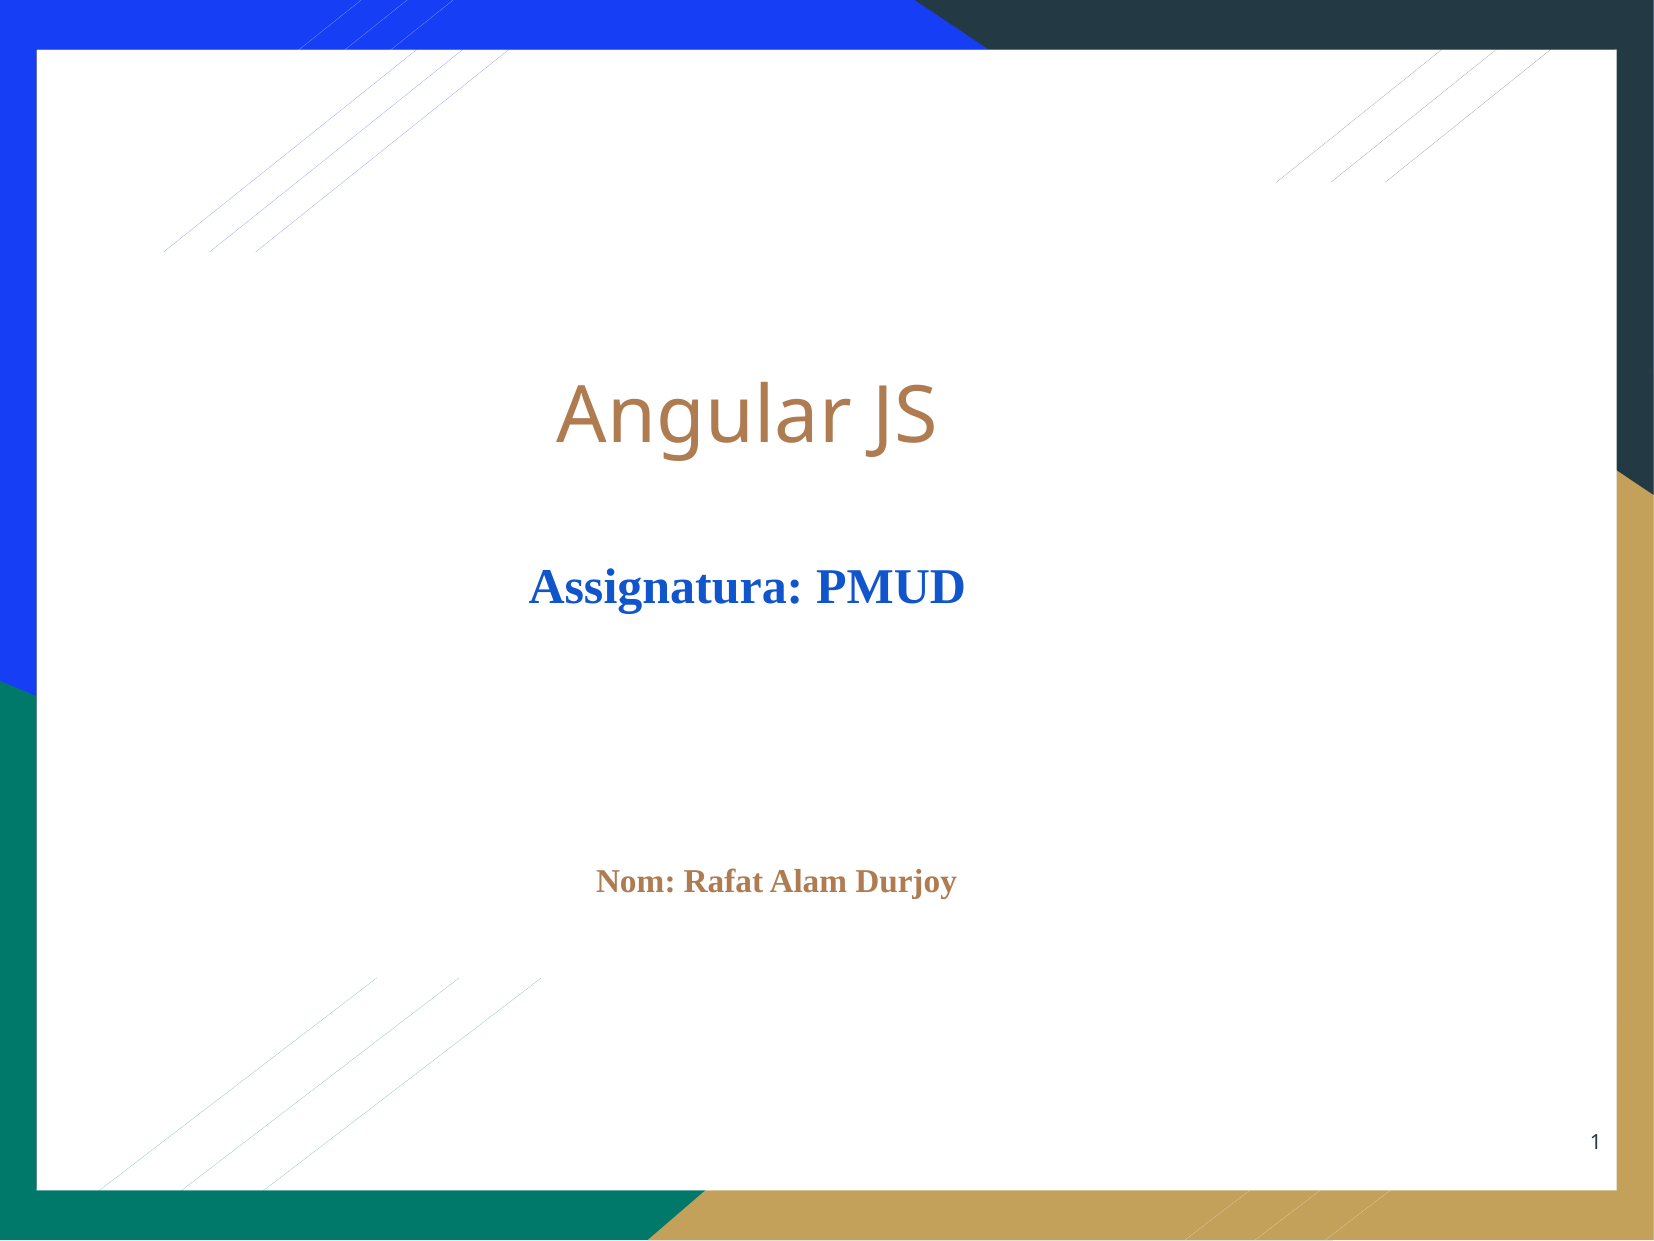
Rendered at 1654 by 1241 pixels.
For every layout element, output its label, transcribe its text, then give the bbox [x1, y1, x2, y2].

title Angular JS Assignatura: PMUD [188, 153, 1306, 823]
subtitle Nom: Rafat Alam Durjoy [248, 844, 1306, 1075]
slide_number <número> [1517, 1095, 1617, 1191]
